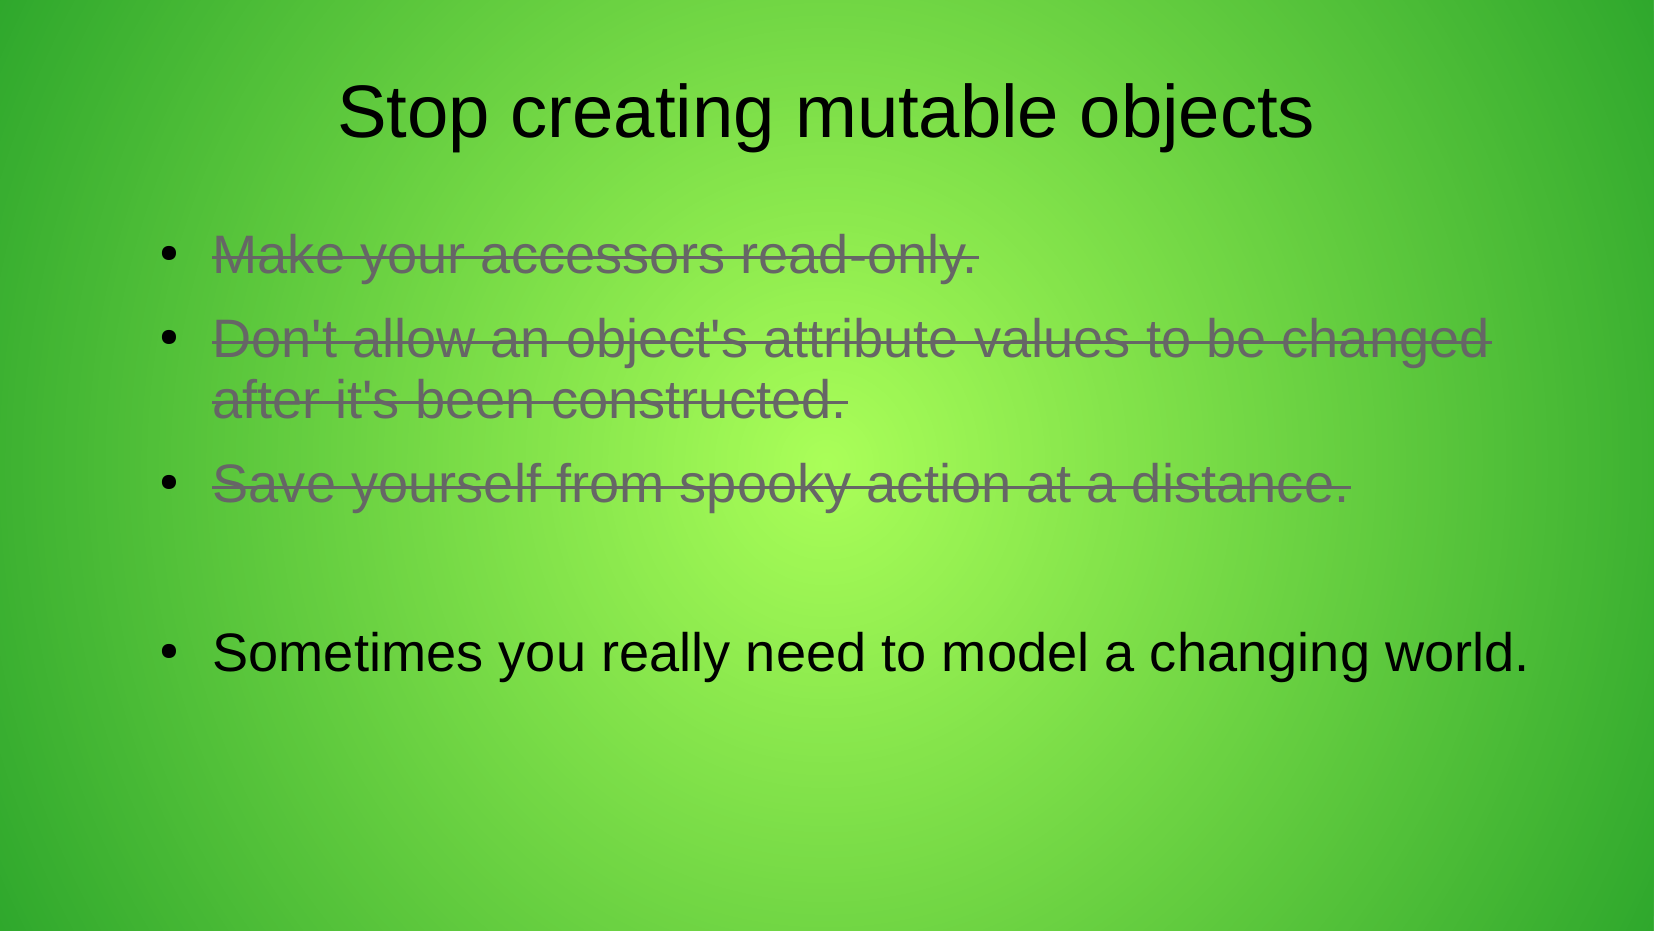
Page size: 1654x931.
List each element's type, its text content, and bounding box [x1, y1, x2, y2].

list Make your accessors read-only. Don't allow an object's attribute values to be changed after it's been constructed. Save yourself from spooky action at a distance. Sometimes you really need to model a changing world. [141, 224, 1571, 764]
title Stop creating mutable objects [82, 35, 1571, 189]
